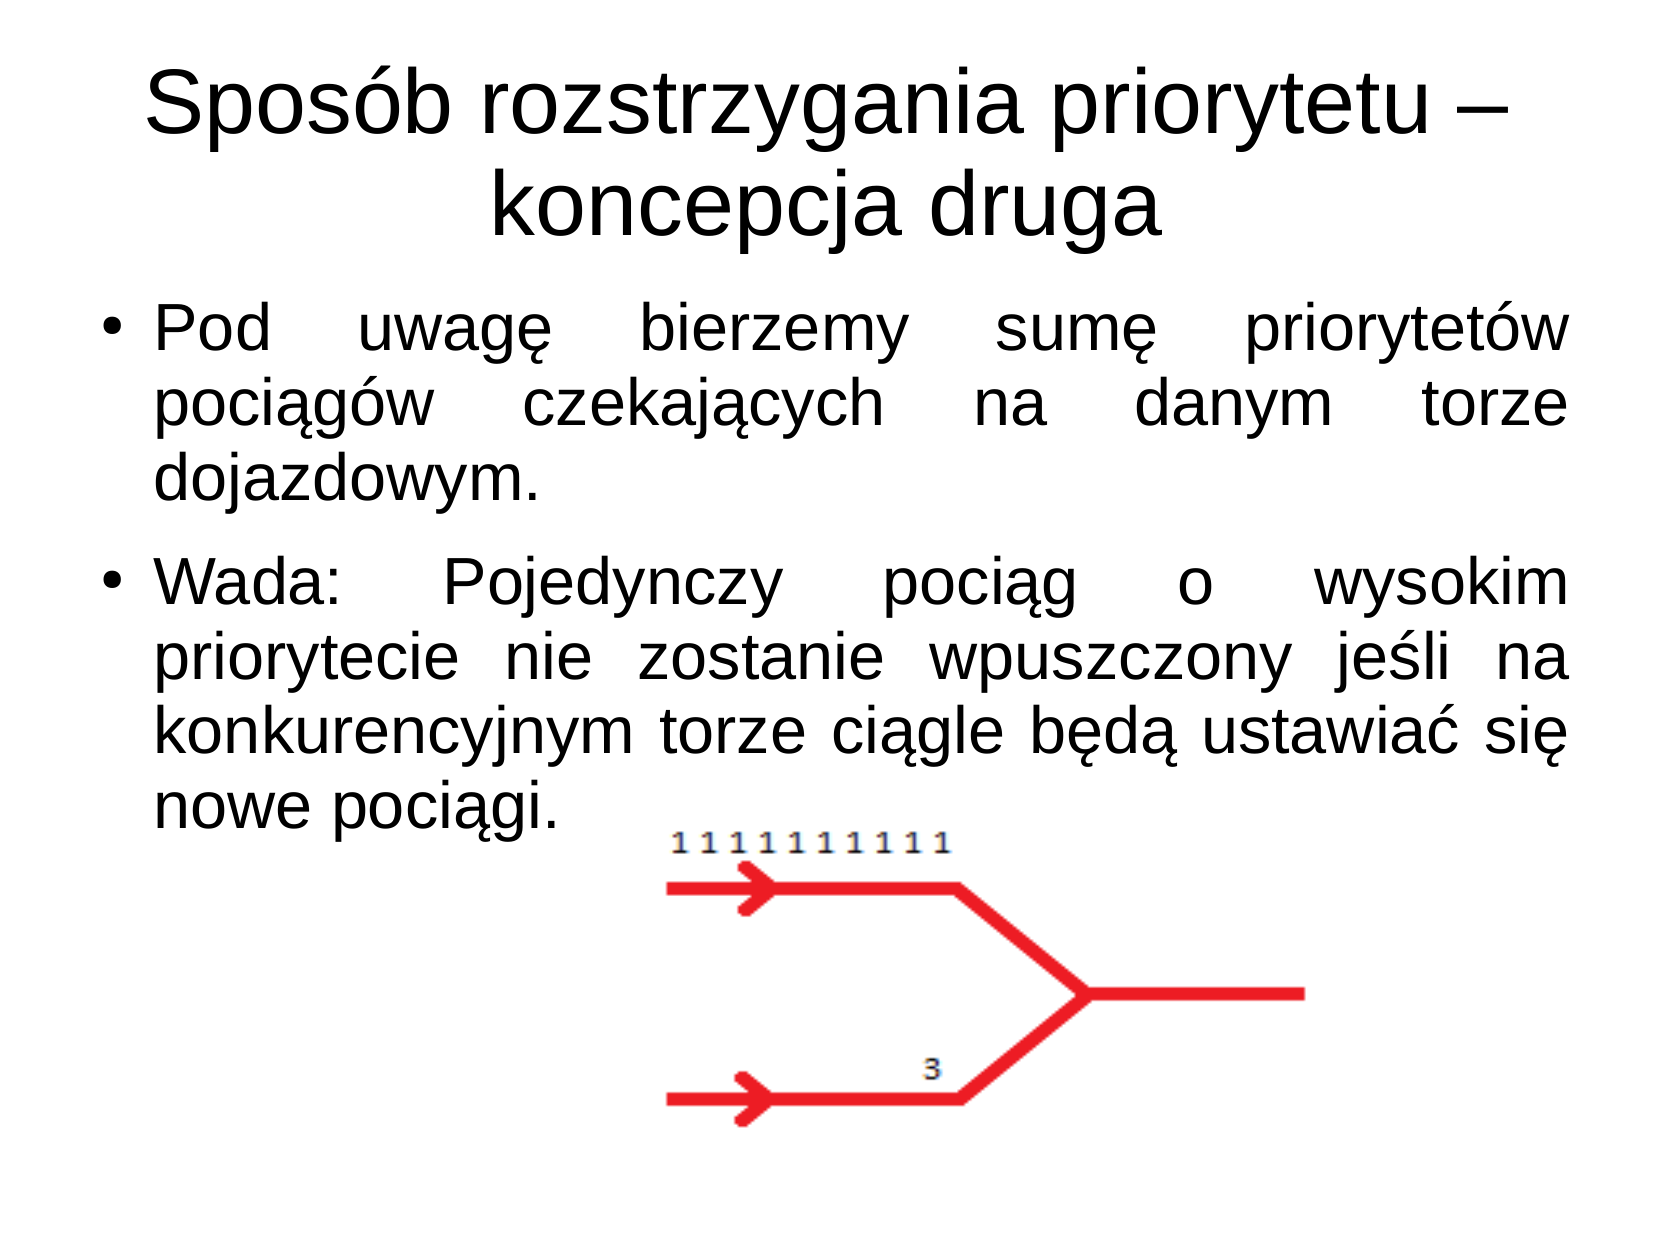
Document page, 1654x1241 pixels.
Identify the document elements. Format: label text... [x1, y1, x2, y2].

picture [603, 796, 1335, 1146]
list Pod uwagę bierzemy sumę priorytetów pociągów czekających na danym torze dojazdowym. Wada: Pojedynczy pociąg o wysokim priorytecie nie zostanie wpuszczony jeśli na konkurencyjnym torze ciągle będą ustawiać się nowe pociągi. [82, 290, 1571, 1109]
title Sposób rozstrzygania priorytetu – koncepcja druga [82, 49, 1571, 257]
